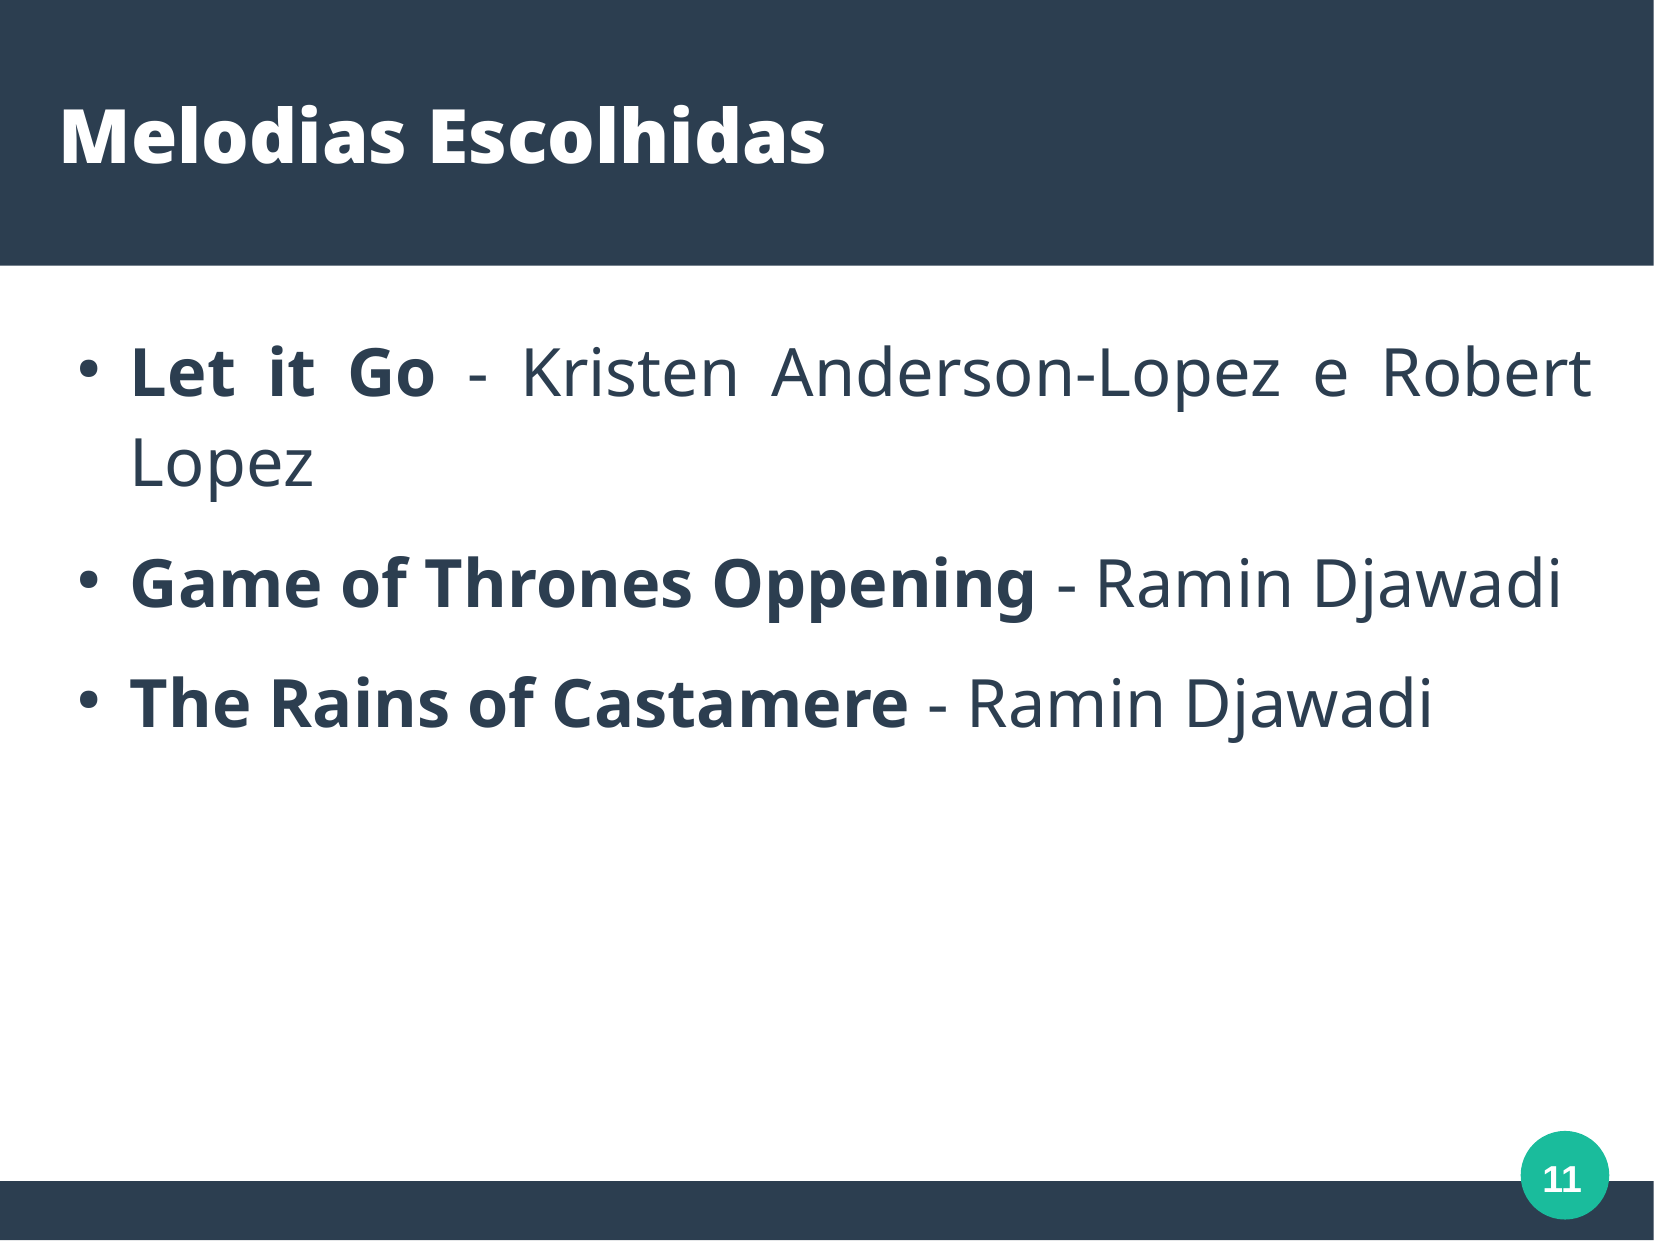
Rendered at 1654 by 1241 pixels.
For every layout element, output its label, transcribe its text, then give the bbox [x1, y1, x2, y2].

title Melodias Escolhidas [59, 55, 1595, 213]
list Let it Go - Kristen Anderson-Lopez e Robert Lopez Game of Thrones Oppening - Ramin Djawadi The Rains of Castamere - Ramin Djawadi [59, 324, 1595, 1152]
